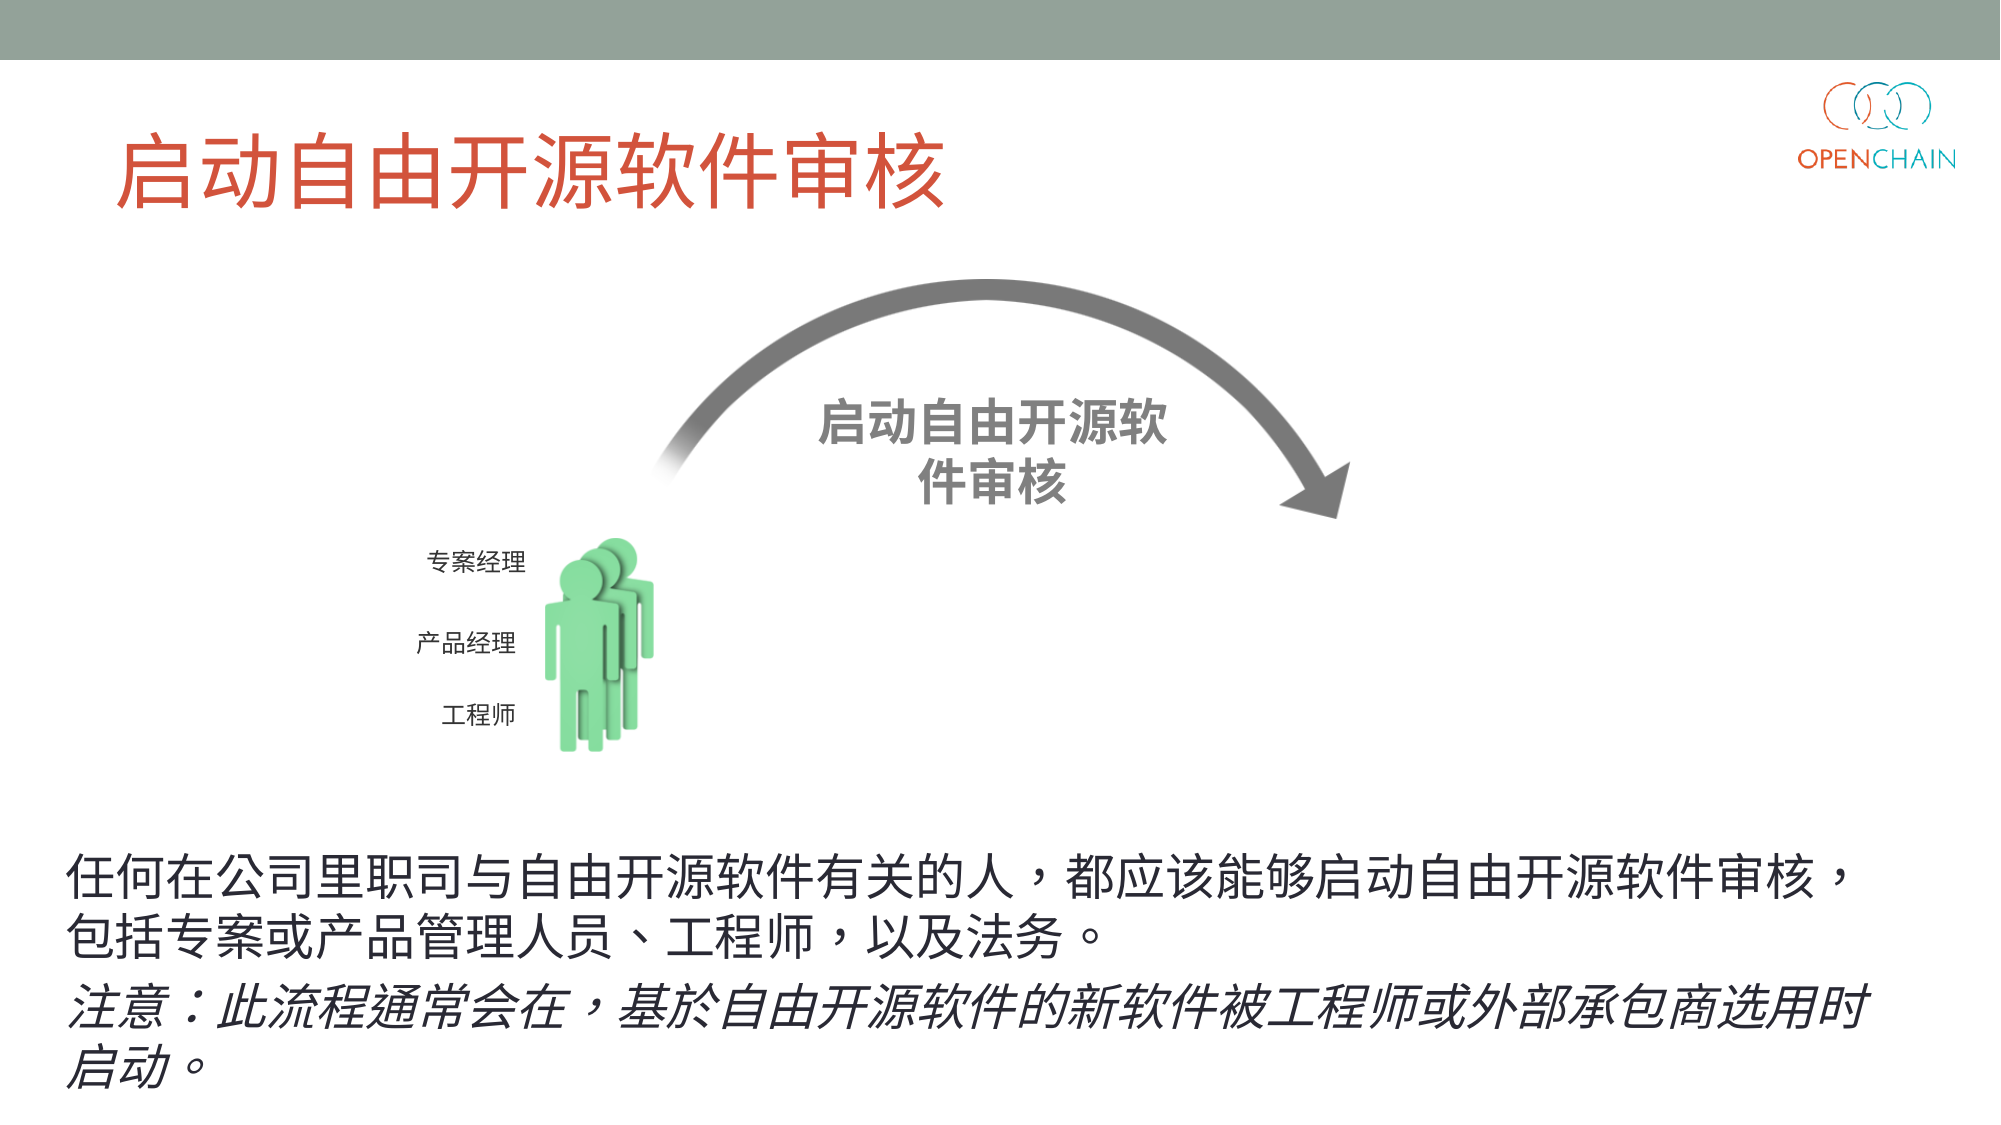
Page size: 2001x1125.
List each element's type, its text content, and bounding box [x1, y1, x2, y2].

text_box 专案经理 [307, 538, 542, 585]
text_box 工程师 [397, 692, 532, 738]
picture [1798, 82, 1955, 169]
text_box 产品经理 [307, 619, 532, 666]
picture [545, 538, 654, 752]
text_box 任何在公司里职司与自由开源软件有关的人，都应该能够启动自由开源软件审核，包括专案或产品管理人员、工程师，以及法务。 注意：此流程通常会在，基於自由开源软件的新软件被工程师或外部承包商选用时启动。 [50, 838, 1900, 1125]
title 启动自由开源软件审核 [99, 87, 1900, 250]
text_box 启动自由开源软件审核 [778, 382, 1207, 519]
picture [649, 279, 1351, 519]
